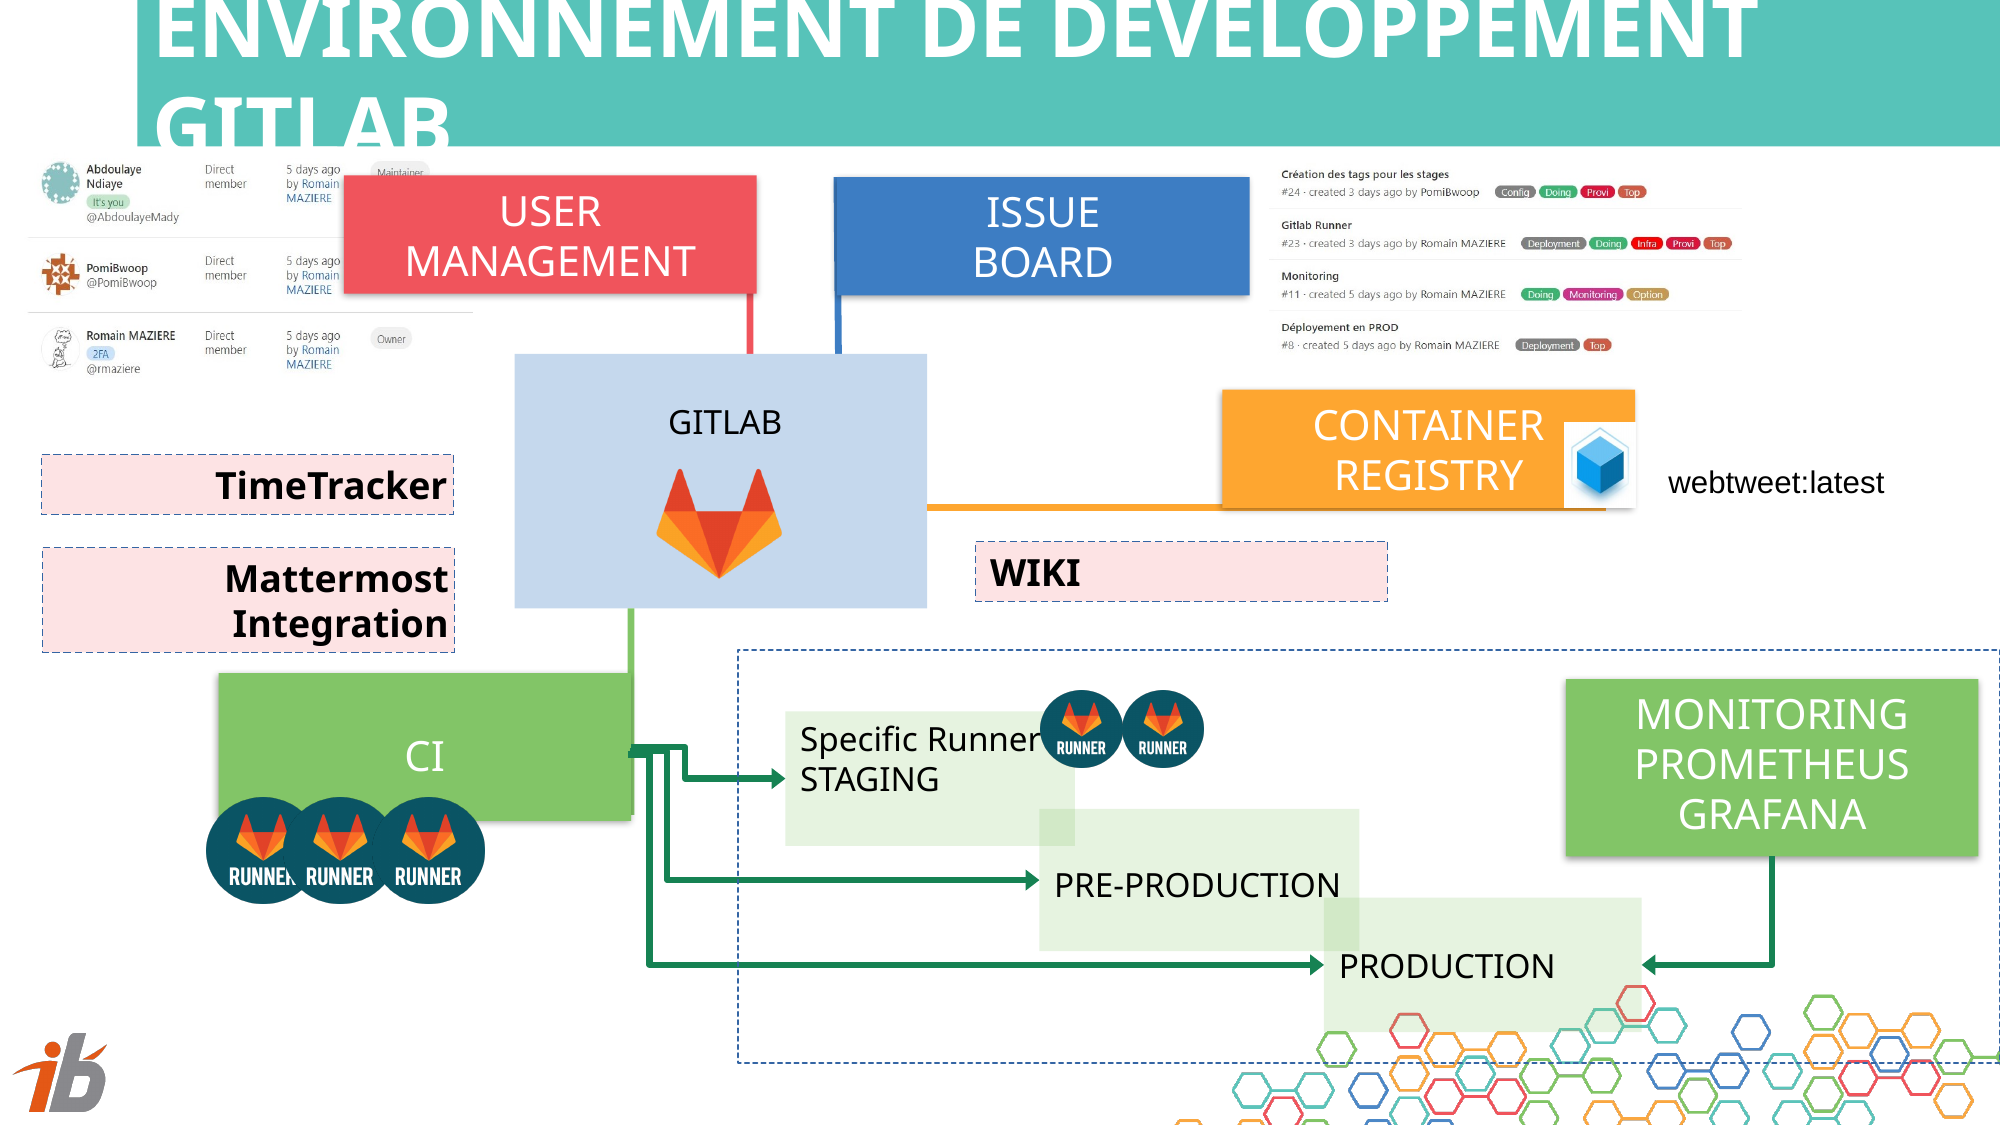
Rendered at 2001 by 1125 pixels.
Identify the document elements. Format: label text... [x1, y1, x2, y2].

picture [12, 1033, 107, 1112]
text_box CONTAINER REGISTRY [1222, 389, 1636, 508]
picture [15, 147, 473, 378]
text_box PRODUCTION [1323, 897, 1642, 1033]
text_box TimeTracker [41, 454, 454, 515]
text_box WIKI [975, 541, 1388, 602]
picture [206, 797, 485, 904]
picture [1269, 160, 1742, 355]
text_box GITLAB [514, 353, 928, 609]
picture [1040, 690, 1204, 768]
text_box webtweet:latest [1653, 458, 1900, 508]
text_box Specific Runner STAGING [785, 711, 1075, 846]
text_box USER MANAGEMENT [343, 175, 757, 294]
text_box MONITORING PROMETHEUS GRAFANA [1565, 679, 1979, 857]
text_box PRE-PRODUCTION [1039, 808, 1360, 952]
text_box CI [218, 673, 632, 821]
picture [1564, 422, 1636, 508]
text_box Mattermost Integration [42, 547, 455, 653]
picture [631, 440, 809, 609]
title ENVIRONNEMENT DE DÉVELOPPEMENT GITLAB [137, 0, 2000, 149]
text_box ISSUE BOARD [836, 177, 1250, 296]
picture [1160, 981, 2000, 1125]
